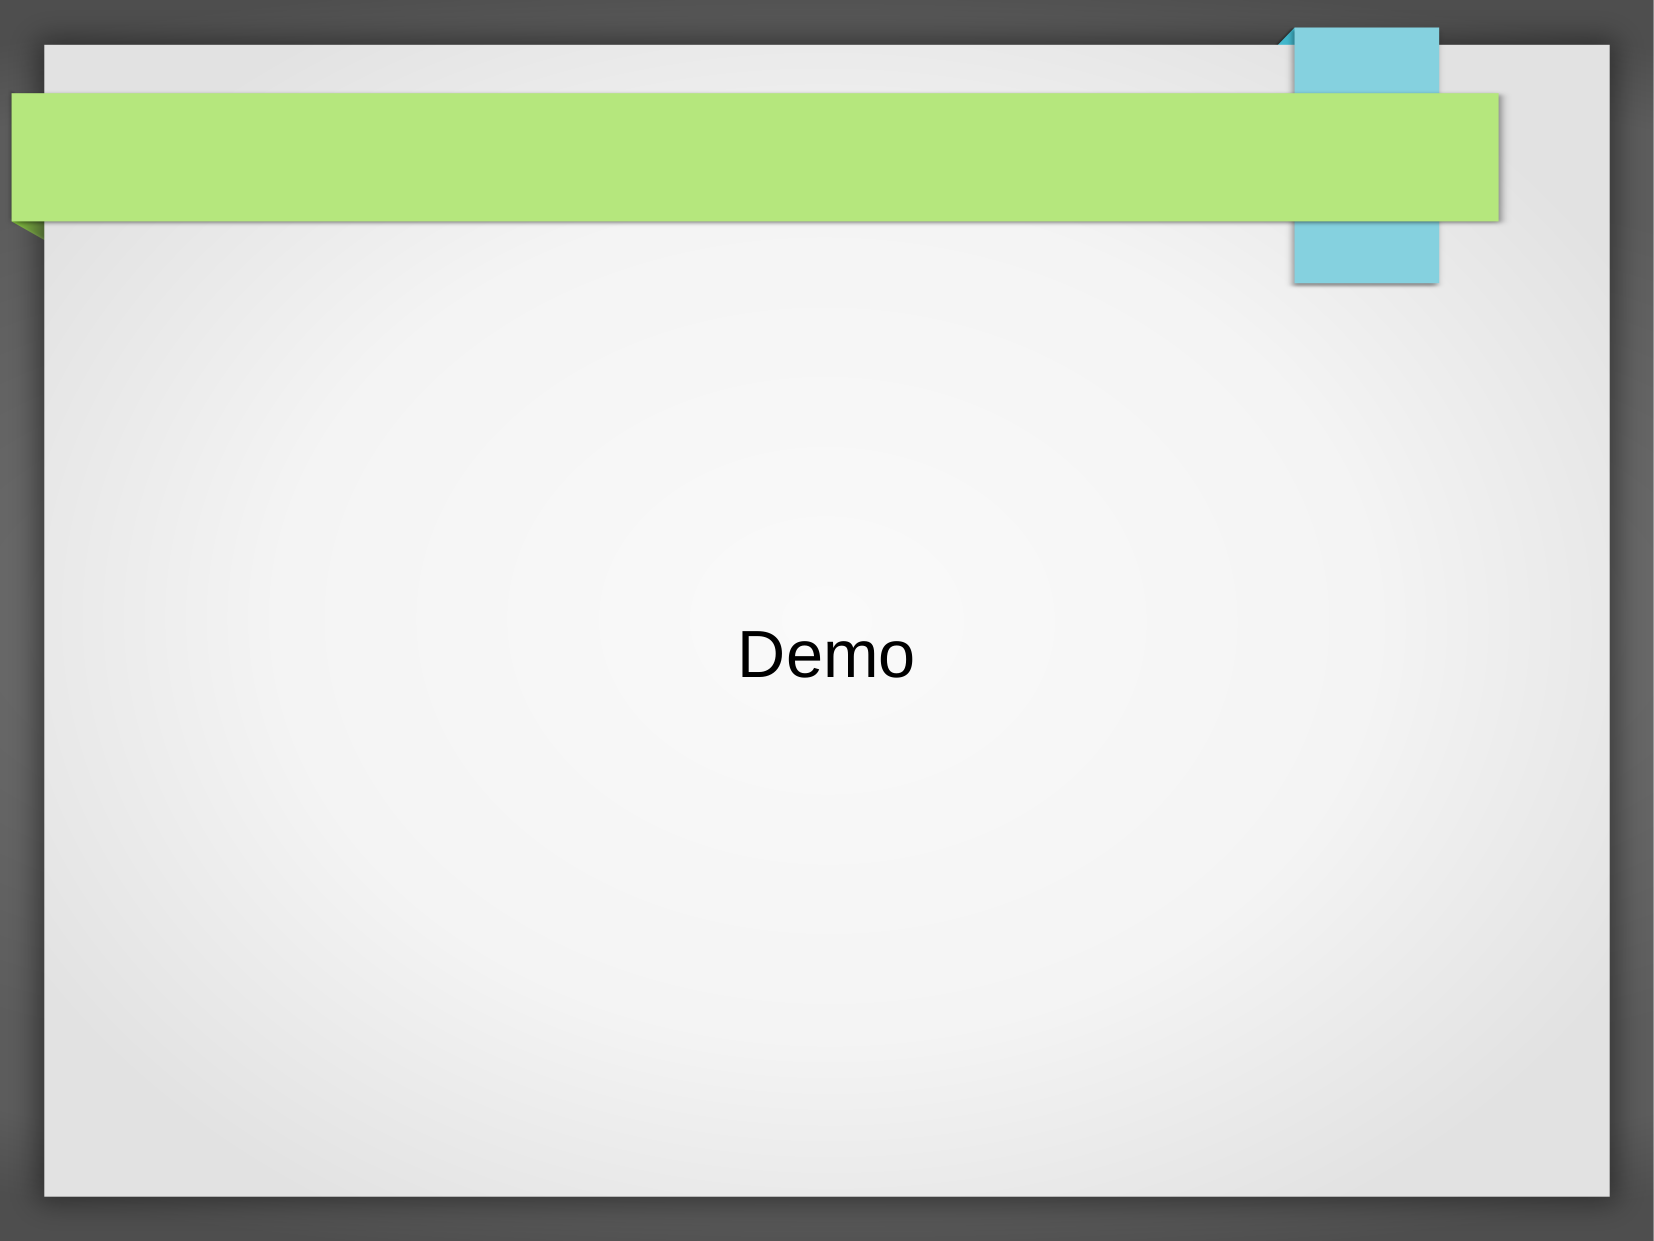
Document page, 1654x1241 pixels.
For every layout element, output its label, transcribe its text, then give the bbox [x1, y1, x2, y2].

subtitle Demo [82, 295, 1571, 1015]
picture [0, 0, 1654, 1241]
